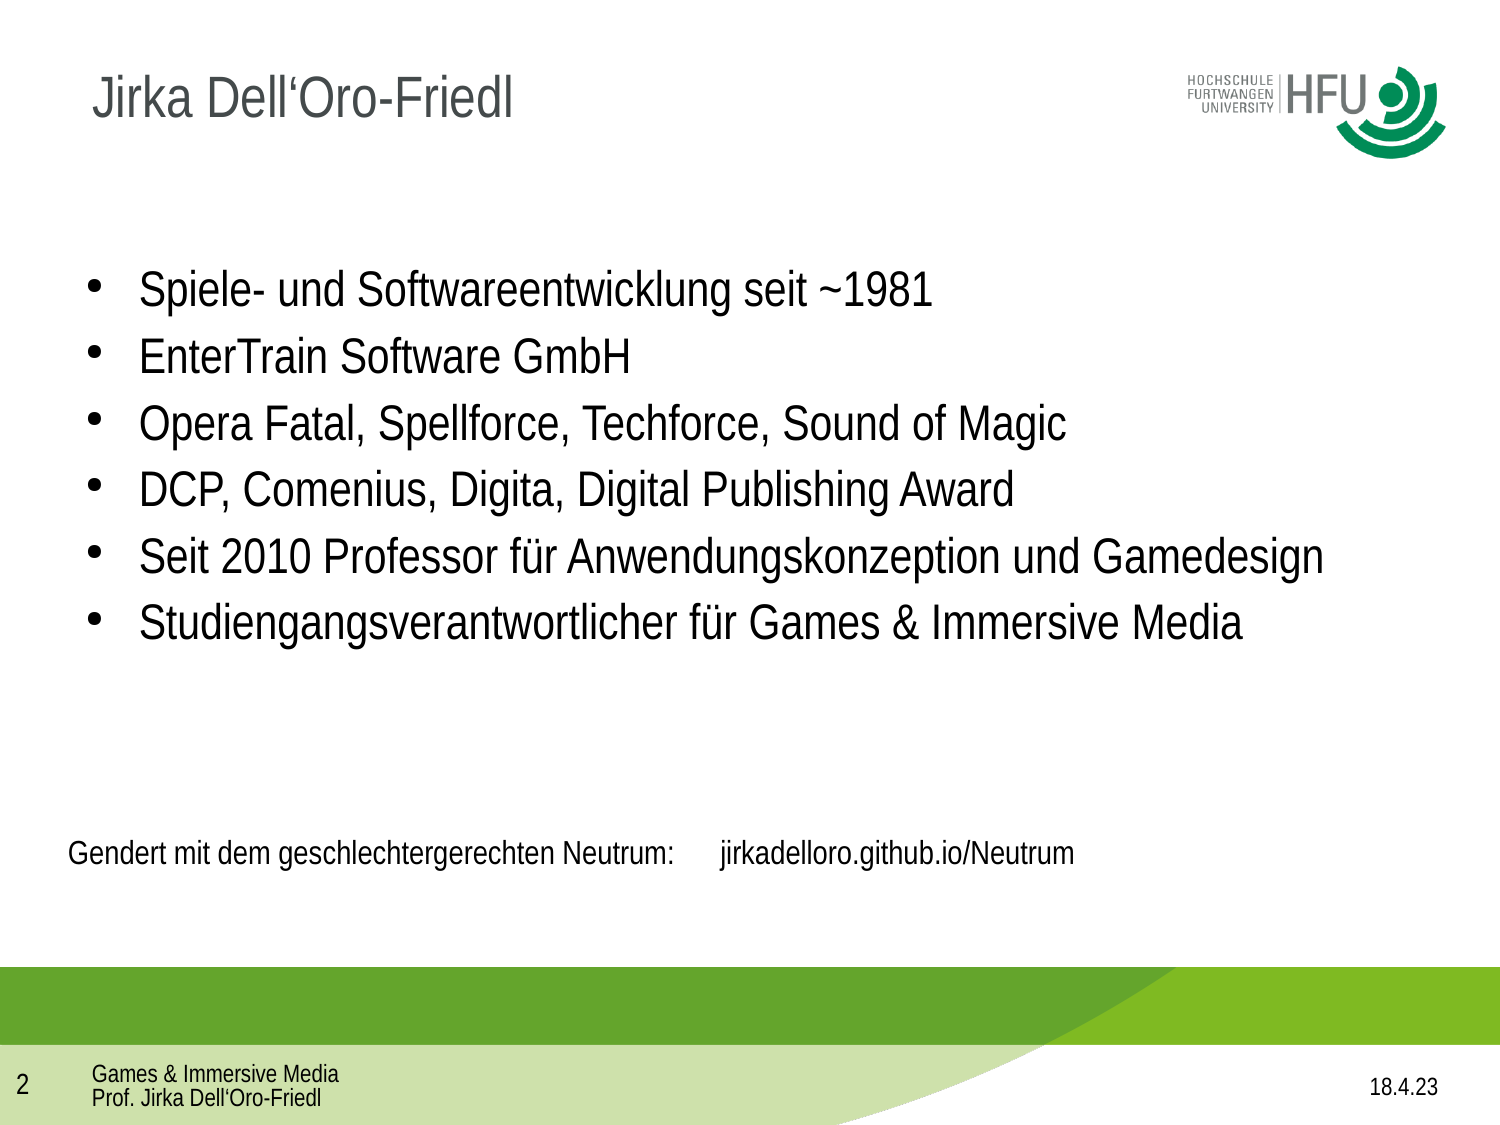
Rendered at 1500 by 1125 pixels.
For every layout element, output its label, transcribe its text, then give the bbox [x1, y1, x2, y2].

list Spiele- und Softwareentwicklung seit ~1981 EnterTrain Software GmbH Opera Fatal, Spellforce, Techforce, Sound of Magic DCP, Comenius, Digita, Digital Publishing Award Seit 2010 Professor für Anwendungskonzeption und Gamedesign Studiengangsverantwortlicher für Games & Immersive Media Gendert mit dem geschlechtergerechten Neutrum: jirkadelloro.github.io/Neutrum [53, 249, 1424, 920]
picture [1166, 53, 1454, 164]
picture [0, 967, 1500, 1125]
title Jirka Dell‘Oro-Friedl [77, 64, 1353, 153]
